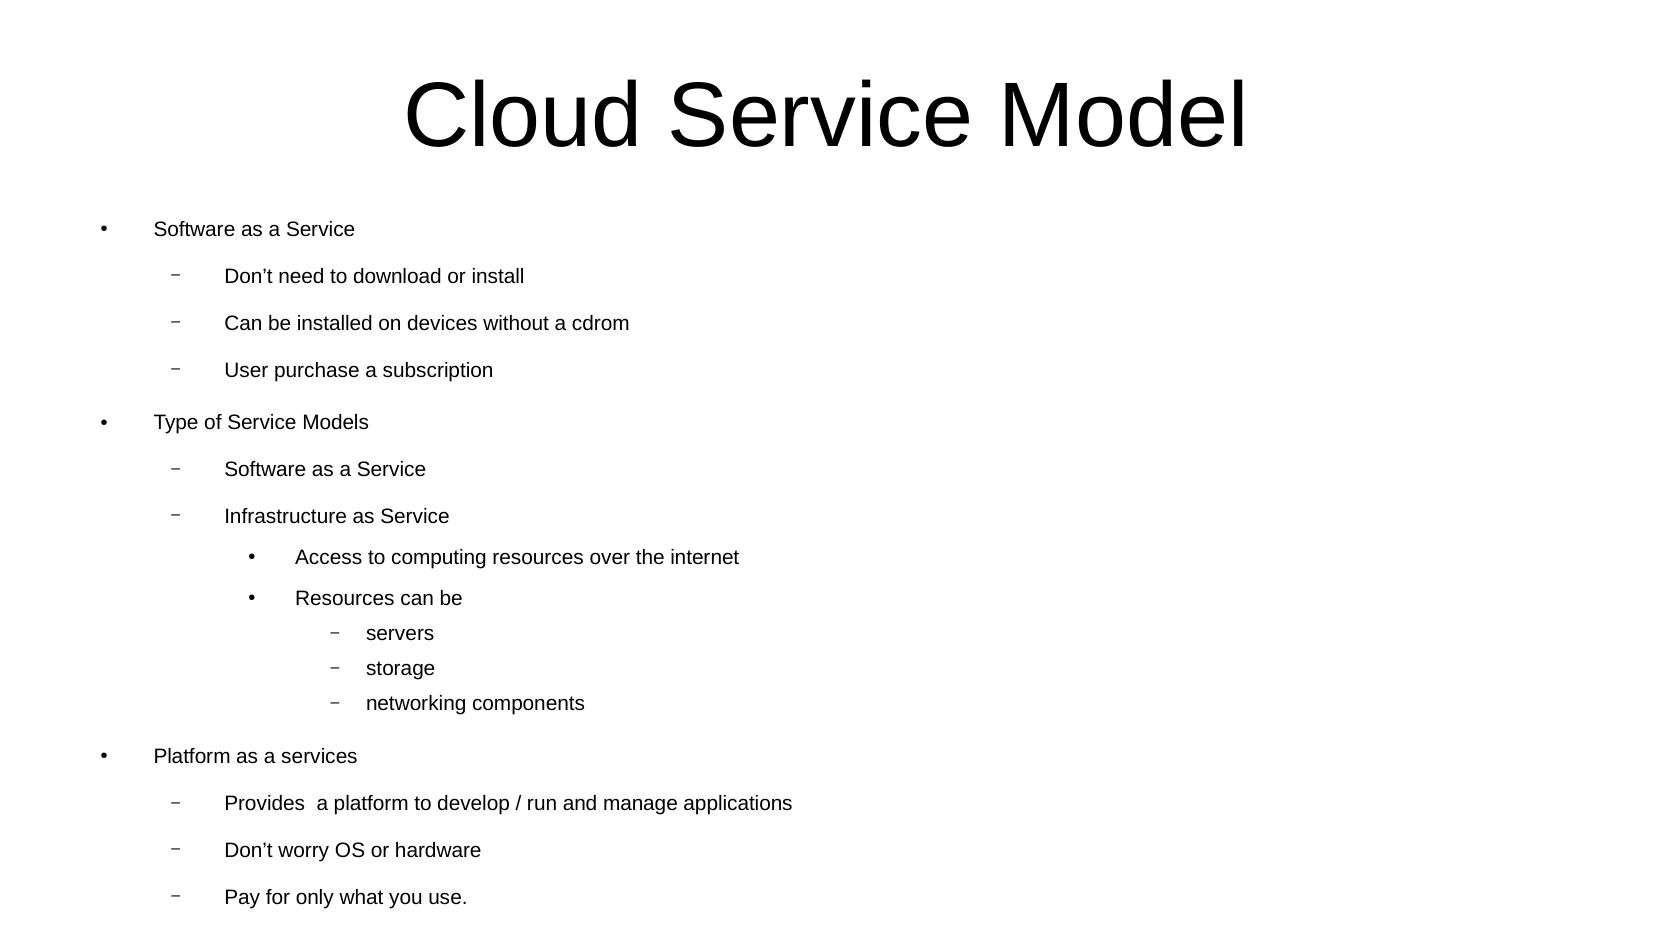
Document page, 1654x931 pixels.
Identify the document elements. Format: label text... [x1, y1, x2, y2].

list Software as a Service Don’t need to download or install Can be installed on devices without a cdrom User purchase a subscription Type of Service Models Software as a Service Infrastructure as Service Access to computing resources over the internet Resources can be servers storage networking components Platform as a services Provides a platform to develop / run and manage applications Don’t worry OS or hardware Pay for only what you use. [82, 217, 1636, 916]
title Cloud Service Model [82, 37, 1571, 193]
